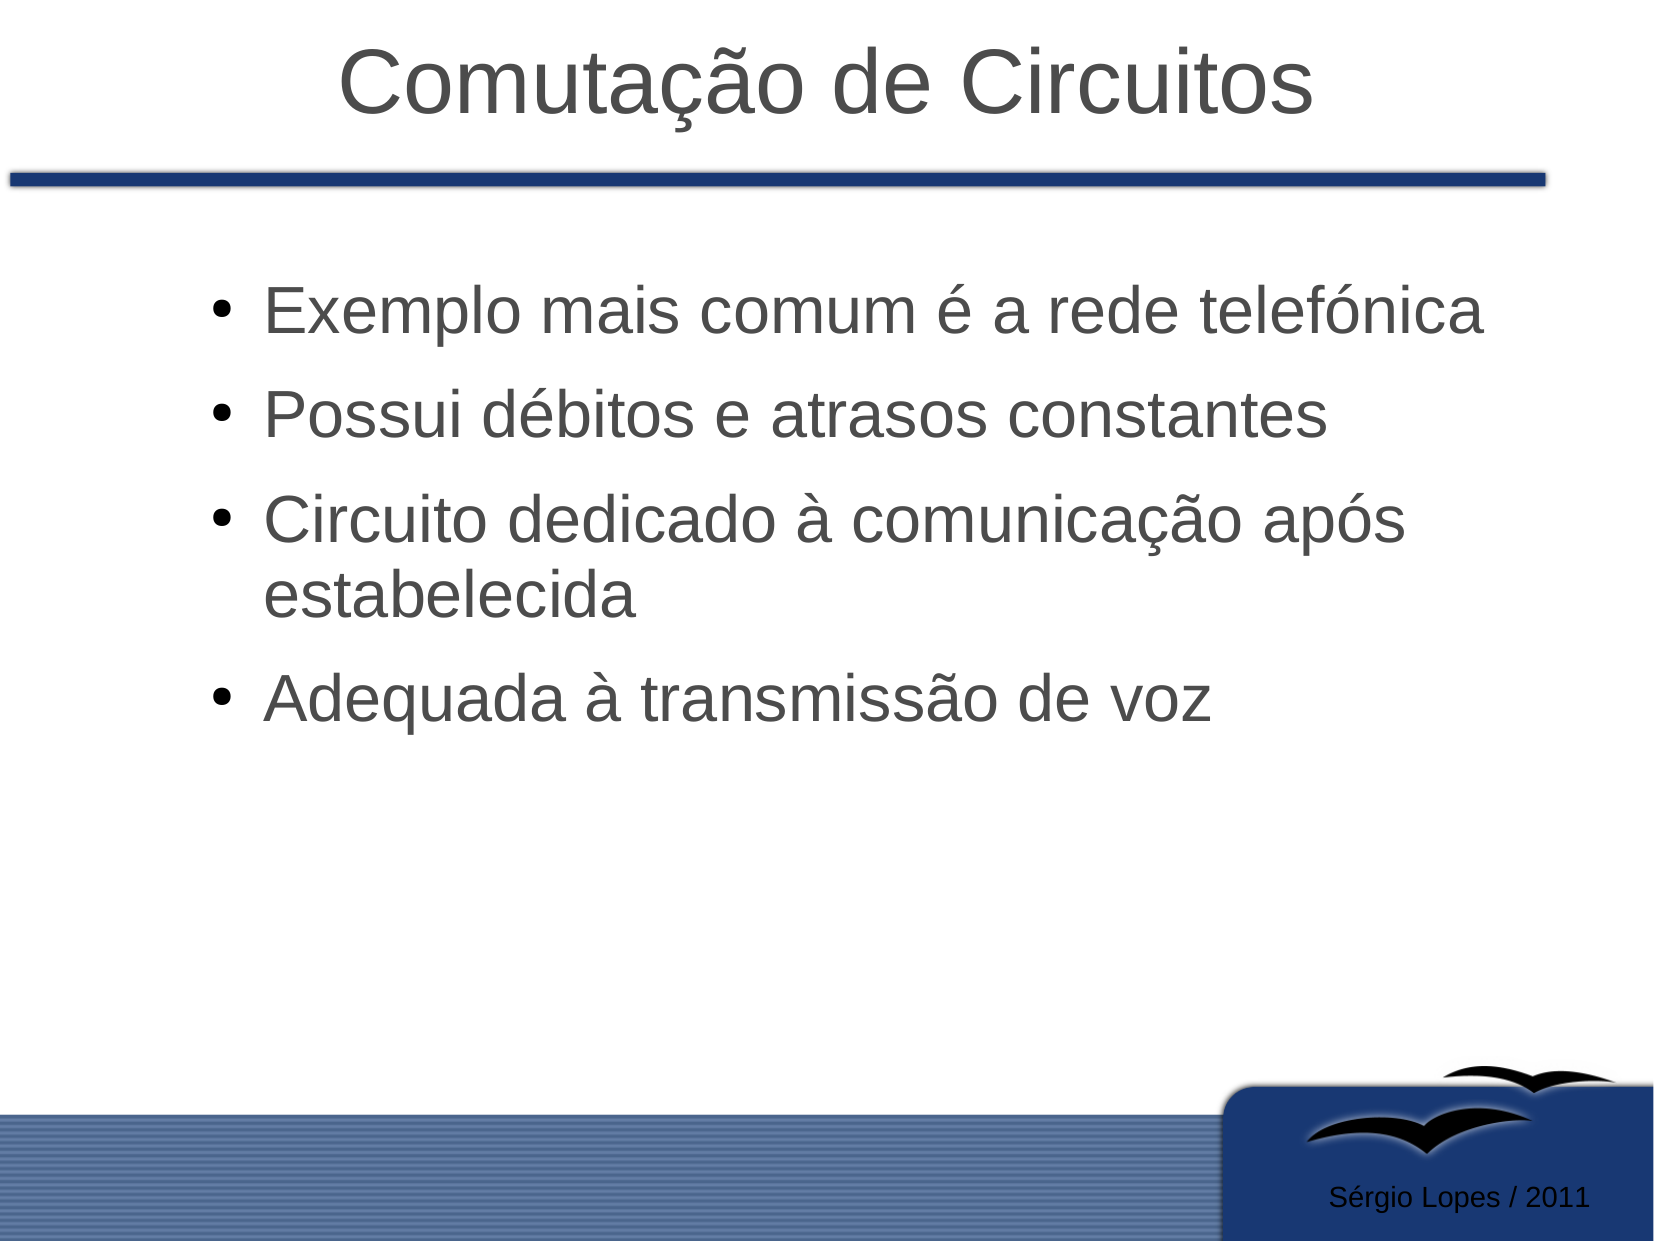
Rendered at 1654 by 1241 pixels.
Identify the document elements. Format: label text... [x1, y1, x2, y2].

text_box Sérgio Lopes / 2011 [1328, 1181, 1588, 1214]
picture [0, 0, 1654, 1241]
title Comutação de Circuitos [121, 0, 1534, 164]
list Exemplo mais comum é a rede telefónica Possui débitos e atrasos constantes Circuito dedicado à comunicação após estabelecida Adequada à transmissão de voz [121, 273, 1534, 1056]
